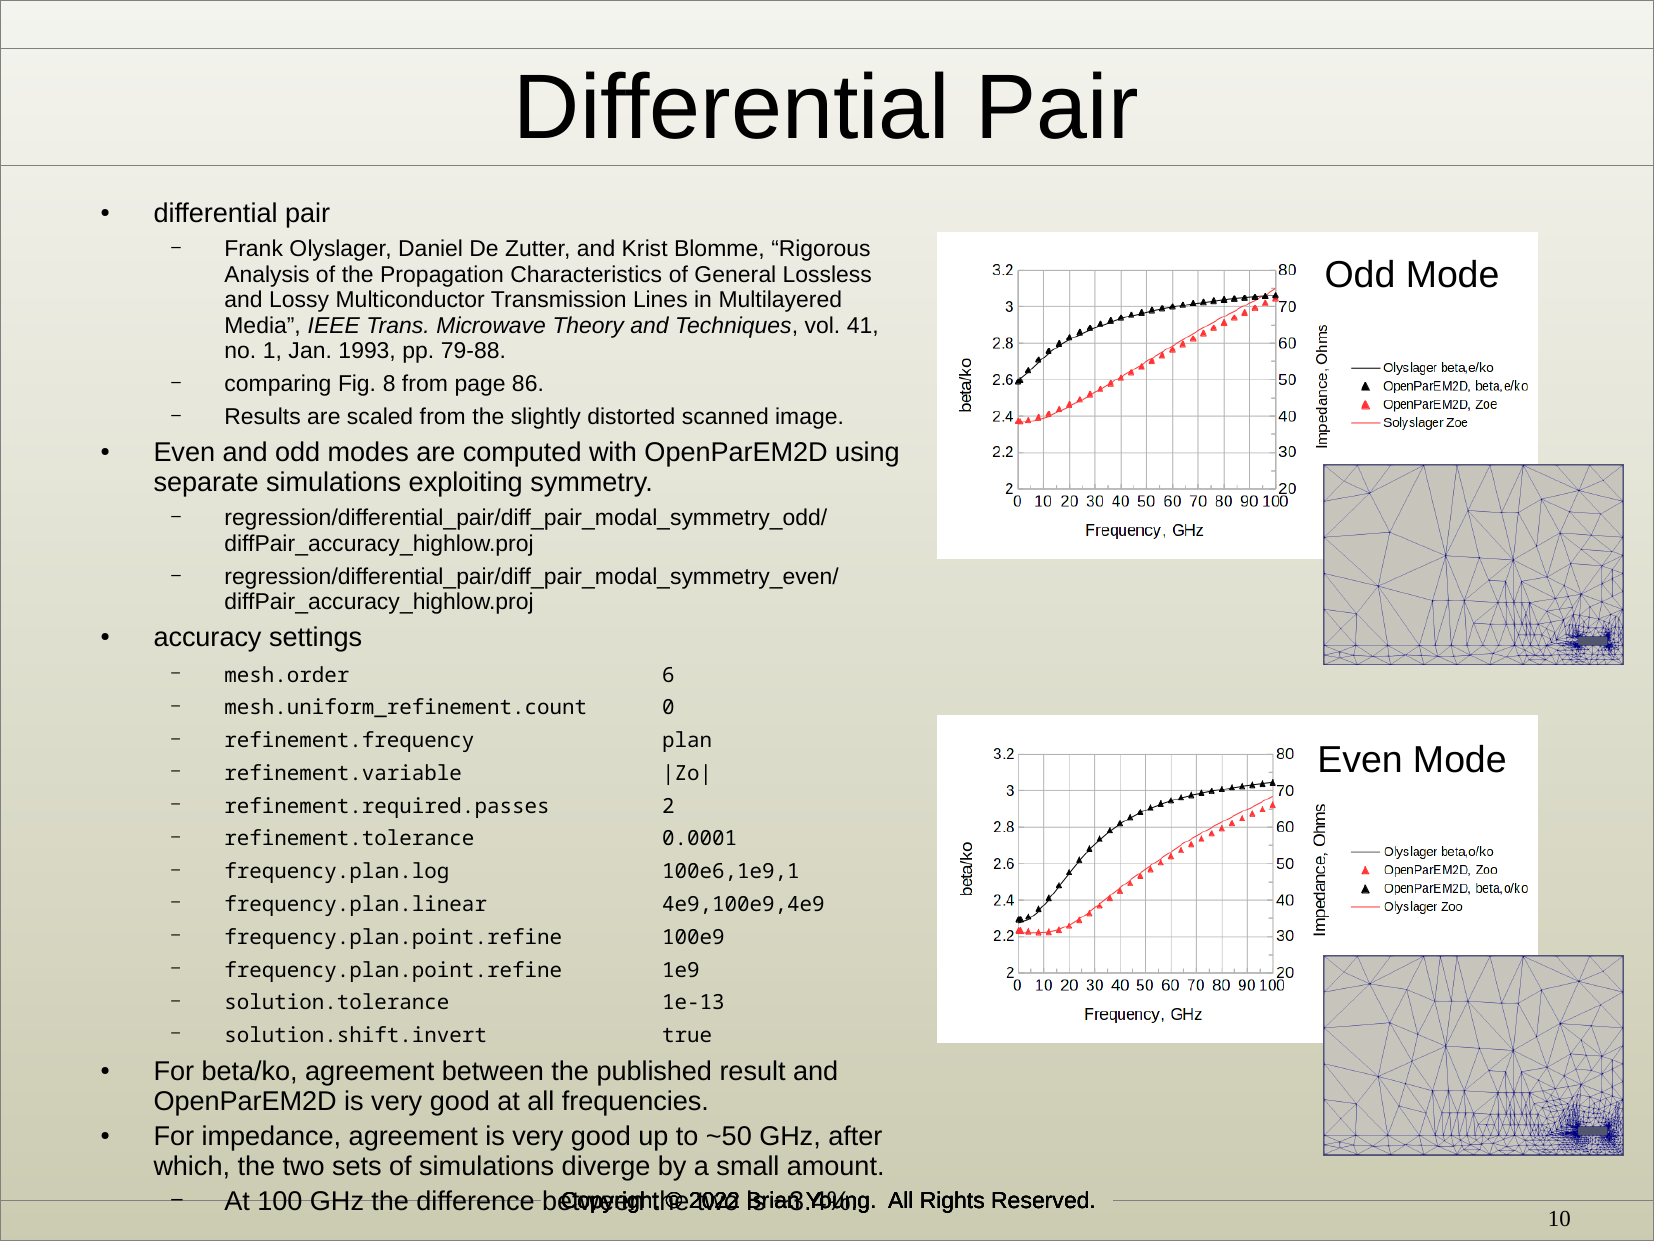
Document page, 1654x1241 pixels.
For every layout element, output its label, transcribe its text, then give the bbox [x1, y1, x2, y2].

title Differential Pair [82, 49, 1571, 166]
text_box Even Mode [1302, 730, 1522, 788]
list differential pair Frank Olyslager, Daniel De Zutter, and Krist Blomme, “Rigorous Analysis of the Propagation Characteristics of General Lossless and Lossy Multiconductor Transmission Lines in Multilayered Media”, IEEE Trans. Microwave Theory and Techniques, vol. 41, no. 1, Jan. 1993, pp. 79-88. comparing Fig. 8 from page 86. Results are scaled from the slightly distorted scanned image. Even and odd modes are computed with OpenParEM2D using separate simulations exploiting symmetry. regression/differential_pair/diff_pair_modal_symmetry_odd/diffPair_accuracy_highlow.proj regression/differential_pair/diff_pair_modal_symmetry_even/diffPair_accuracy_highlow.proj accuracy settings mesh.order 6 mesh.uniform_refinement.count 0 refinement.frequency plan refinement.variable |Zo| refinement.required.passes 2 refinement.tolerance 0.0001 frequency.plan.log 100e6,1e9,1 frequency.plan.linear 4e9,100e9,4e9 frequency.plan.point.refine 100e9 frequency.plan.point.refine 1e9 solution.tolerance 1e-13 solution.shift.invert true For beta/ko, agreement between the published result and OpenParEM2D is very good at all frequencies. For impedance, agreement is very good up to ~50 GHz, after which, the two sets of simulations diverge by a small amount. At 100 GHz the difference between the two is ~3.4%. [82, 198, 901, 1169]
picture [937, 232, 1624, 665]
picture [937, 715, 1624, 1156]
text_box Odd Mode [1309, 246, 1515, 304]
